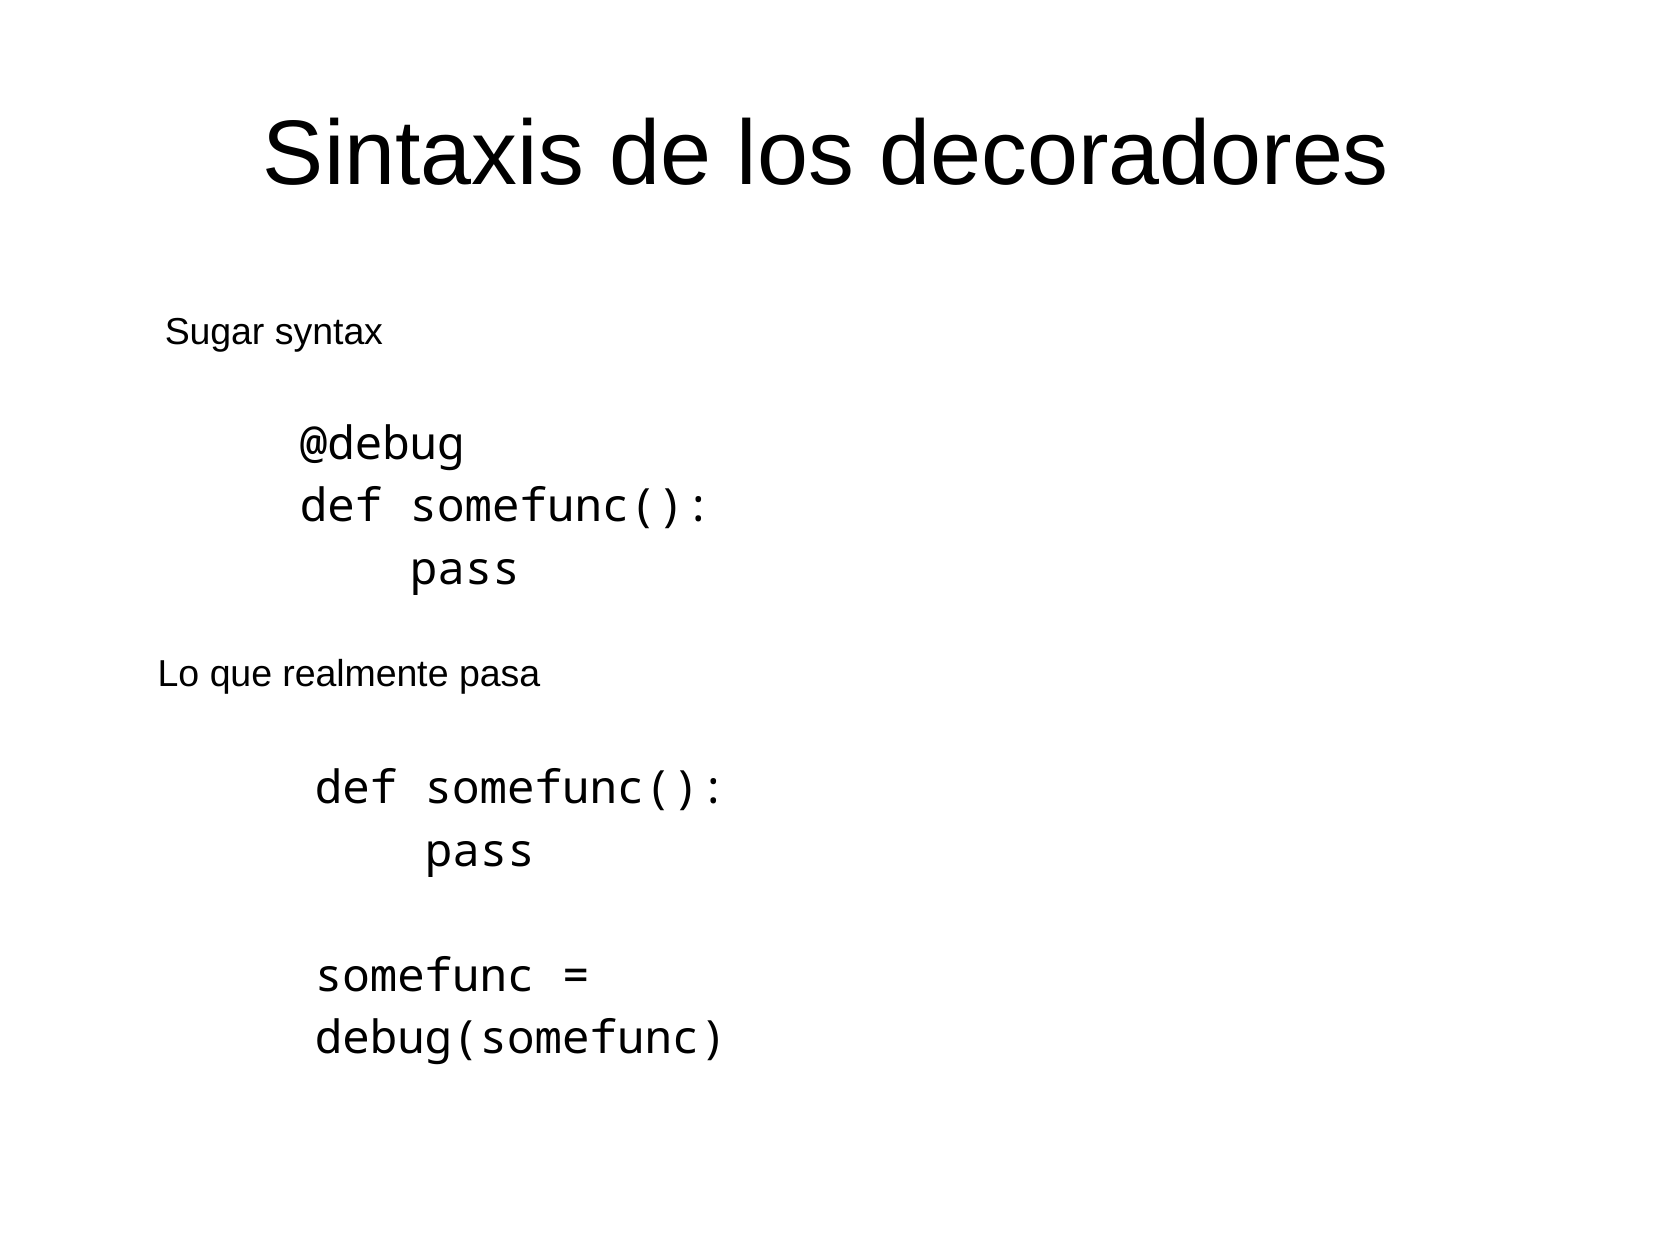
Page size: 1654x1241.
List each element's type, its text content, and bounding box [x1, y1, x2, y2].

text_box @debug def somefunc(): pass [285, 402, 916, 556]
text_box Sugar syntax [150, 303, 399, 361]
text_box Lo que realmente pasa [142, 645, 556, 702]
title Sintaxis de los decoradores [82, 49, 1571, 257]
text_box def somefunc(): pass somefunc = debug(somefunc) [300, 747, 1021, 946]
